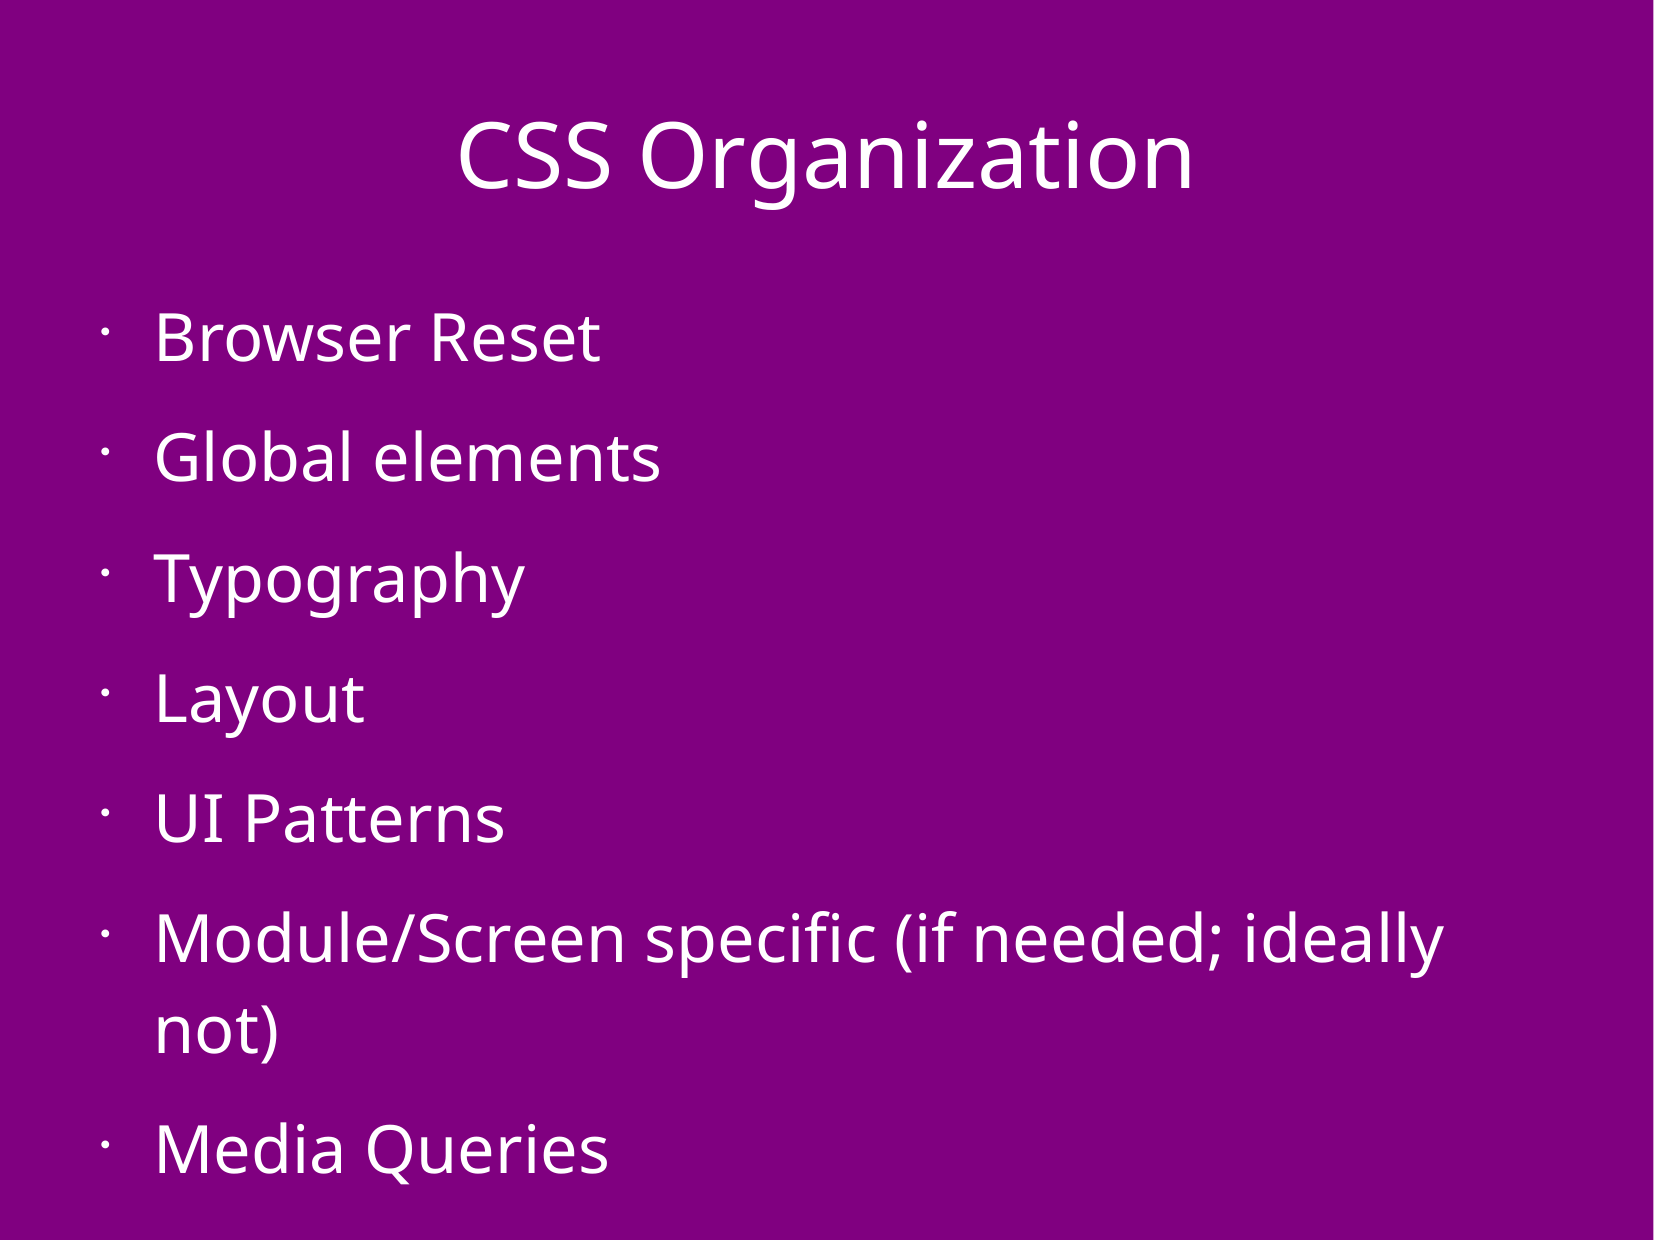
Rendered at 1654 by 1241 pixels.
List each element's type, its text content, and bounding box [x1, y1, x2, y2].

list Browser Reset Global elements Typography Layout UI Patterns Module/Screen specific (if needed; ideally not) Media Queries [82, 290, 1571, 1094]
title CSS Organization [82, 49, 1571, 257]
